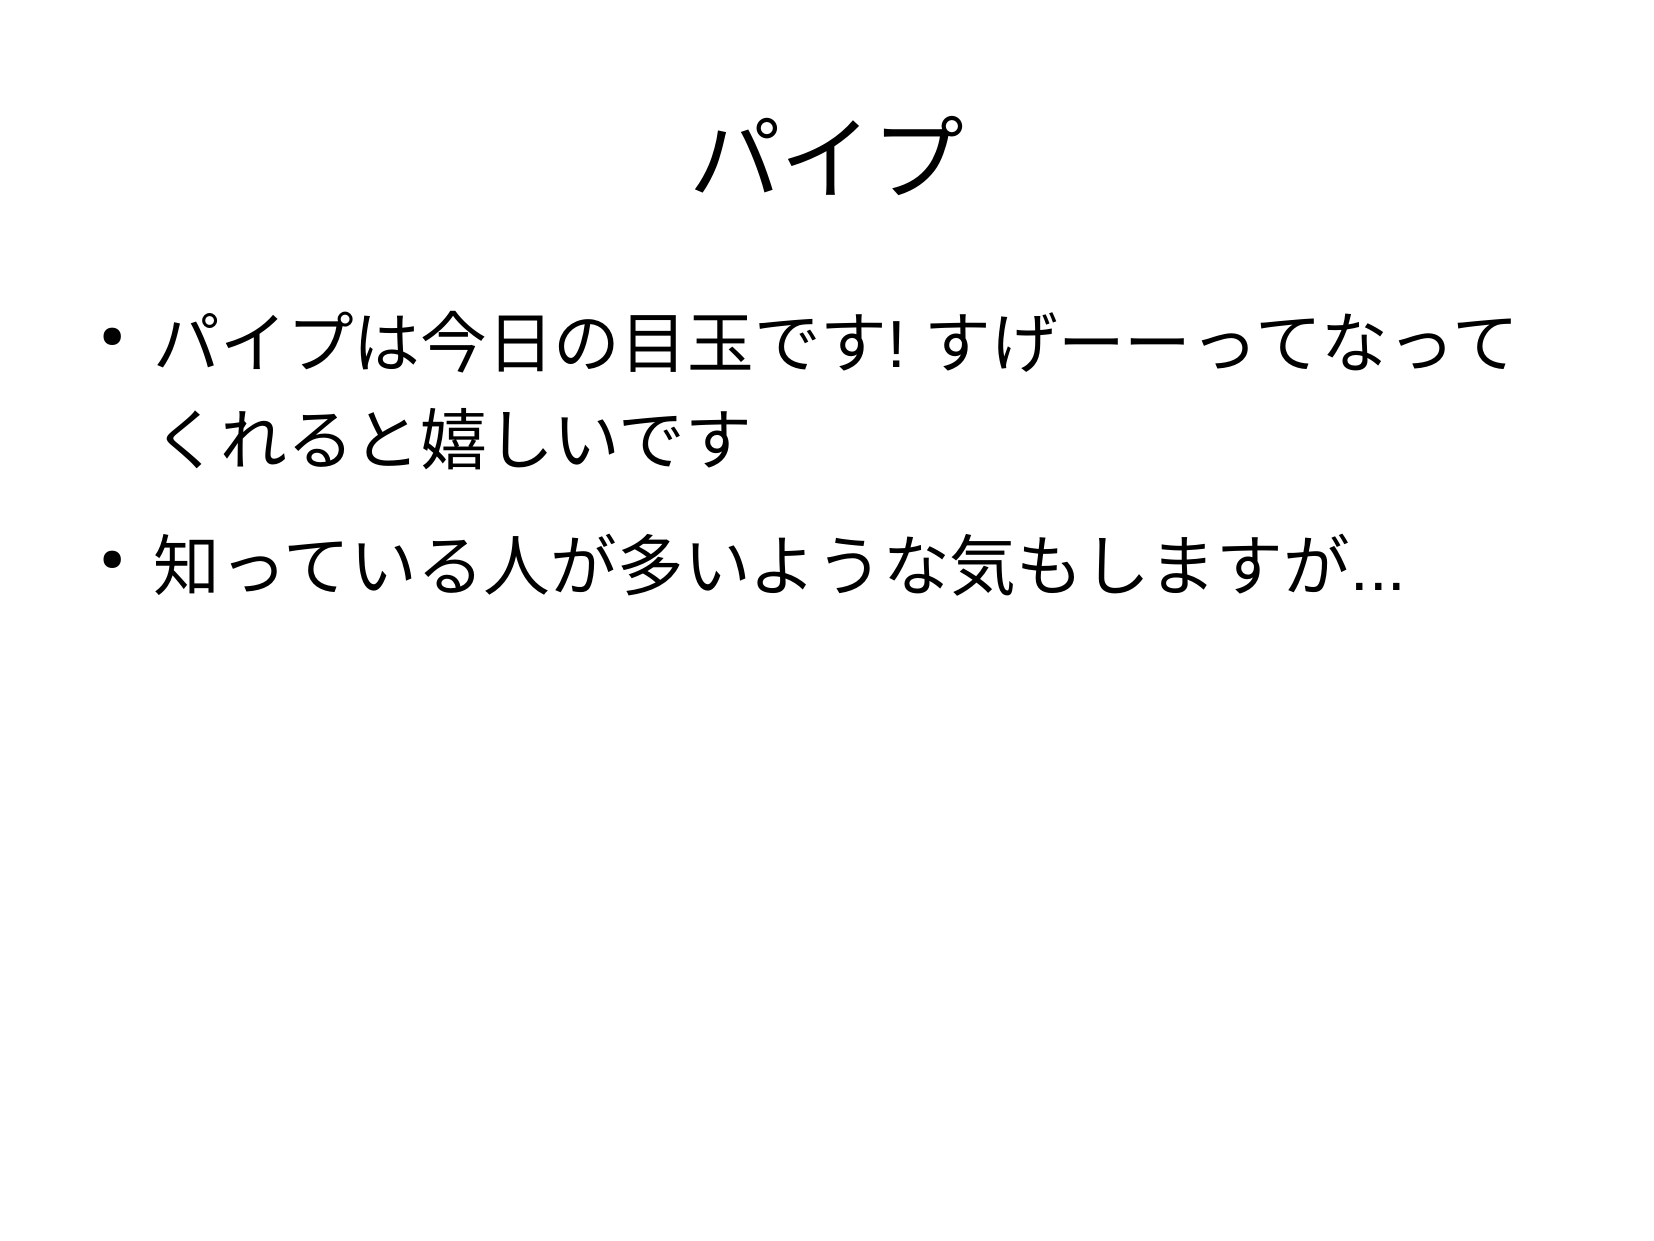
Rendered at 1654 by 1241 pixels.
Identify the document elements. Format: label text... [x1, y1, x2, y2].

list パイプは今日の目玉です! すげーーってなってくれると嬉しいです 知っている人が多いような気もしますが... [82, 290, 1571, 1010]
title パイプ [82, 49, 1571, 257]
